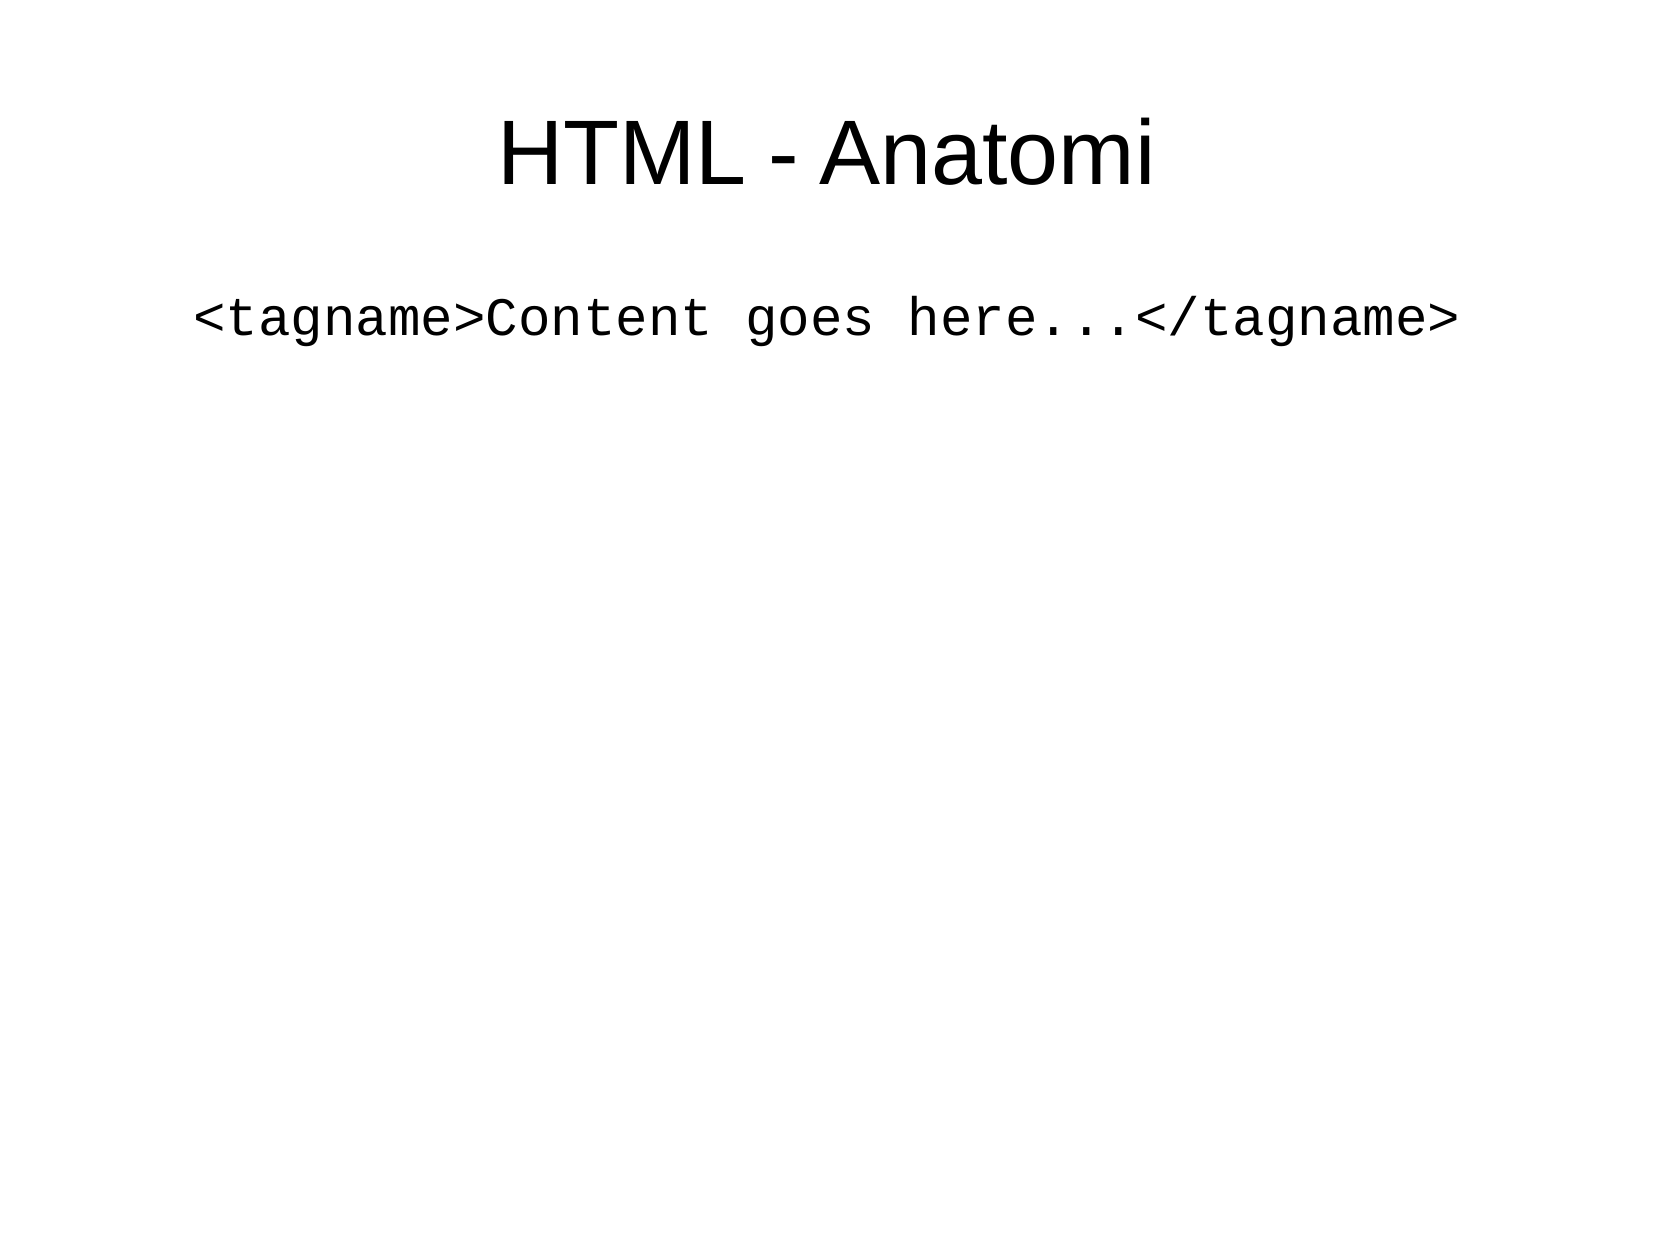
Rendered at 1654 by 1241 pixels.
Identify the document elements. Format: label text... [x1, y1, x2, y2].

title HTML - Anatomi [82, 49, 1571, 257]
subtitle <tagname>Content goes here...</tagname> [118, 290, 1536, 1010]
